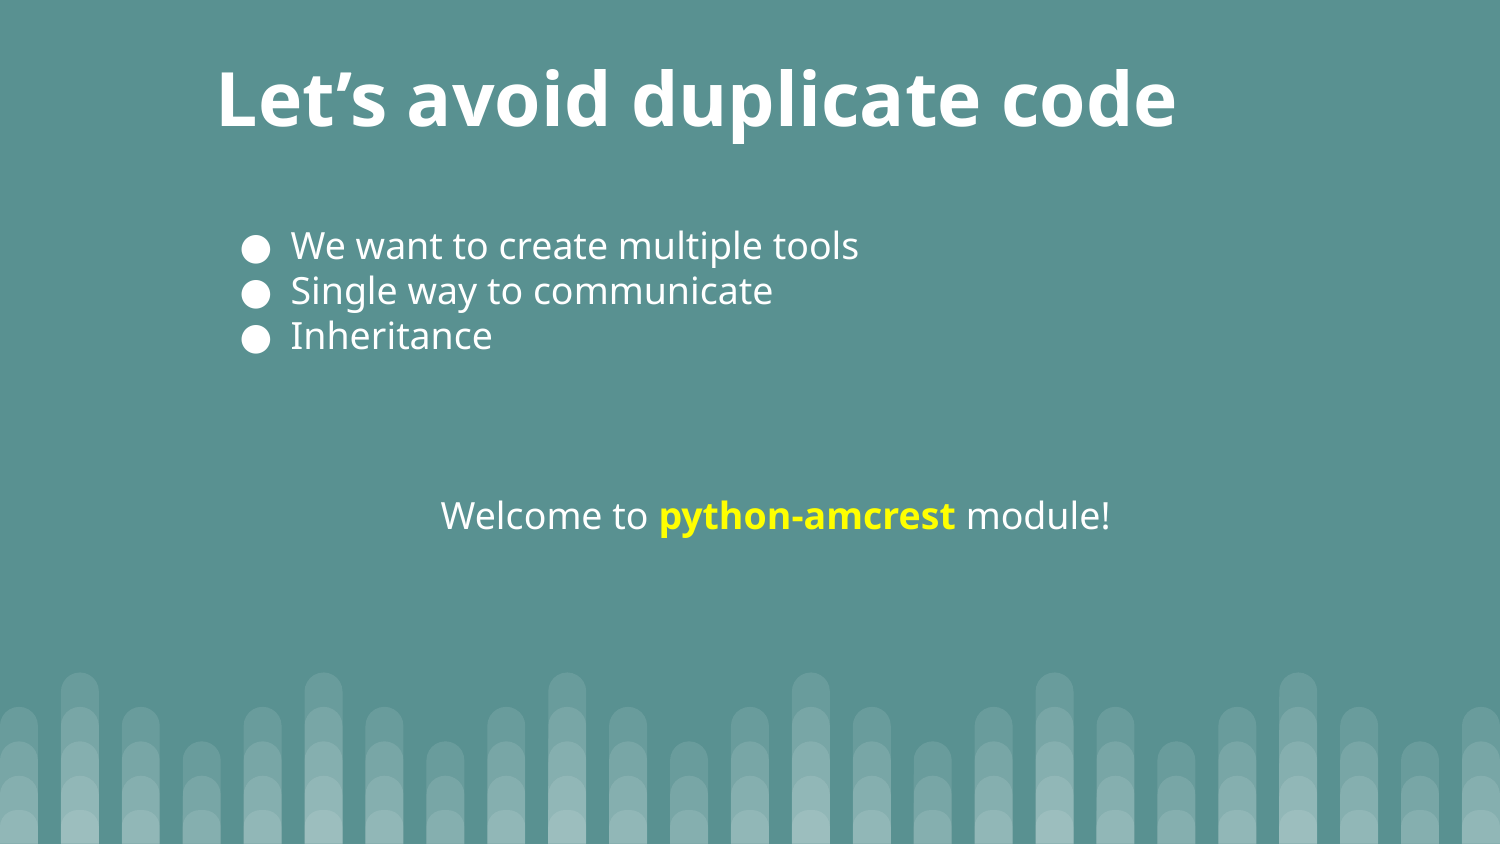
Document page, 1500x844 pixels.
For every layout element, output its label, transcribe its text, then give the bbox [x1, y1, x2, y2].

title Let’s avoid duplicate code [200, 15, 1339, 177]
list We want to create multiple tools Single way to communicate Inheritance Welcome to python-amcrest module! [200, 207, 1492, 654]
